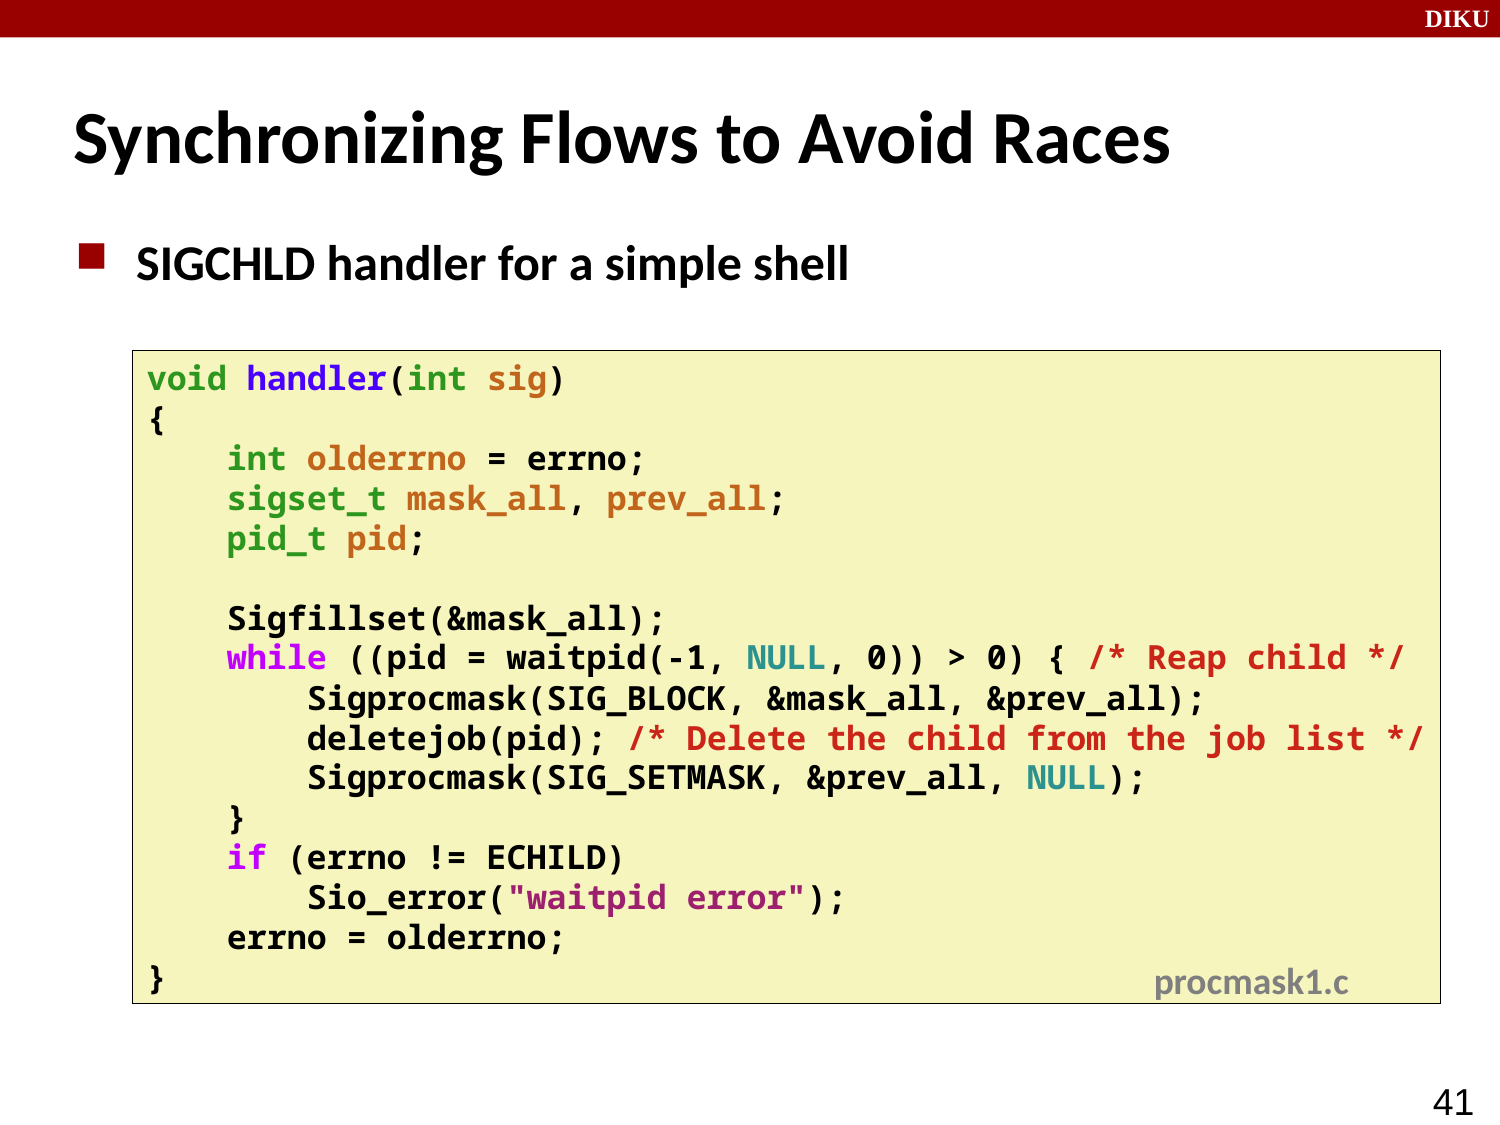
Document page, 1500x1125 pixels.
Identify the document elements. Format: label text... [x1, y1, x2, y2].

text_box SIGCHLD handler for a simple shell [65, 223, 1361, 300]
text_box procmask1.c [1138, 949, 1364, 1010]
text_box void handler(int sig) { int olderrno = errno; sigset_t mask_all, prev_all; pid_t pid; Sigfillset(&mask_all); while ((pid = waitpid(-1, NULL, 0)) > 0) { /* Reap child */ Sigprocmask(SIG_BLOCK, &mask_all, &prev_all); deletejob(pid); /* Delete the child from the job list */ Sigprocmask(SIG_SETMASK, &prev_all, NULL); } if (errno != ECHILD) Sio_error("waitpid error"); errno = olderrno; } [132, 349, 1441, 1004]
text_box Synchronizing Flows to Avoid Races [58, 71, 1304, 197]
